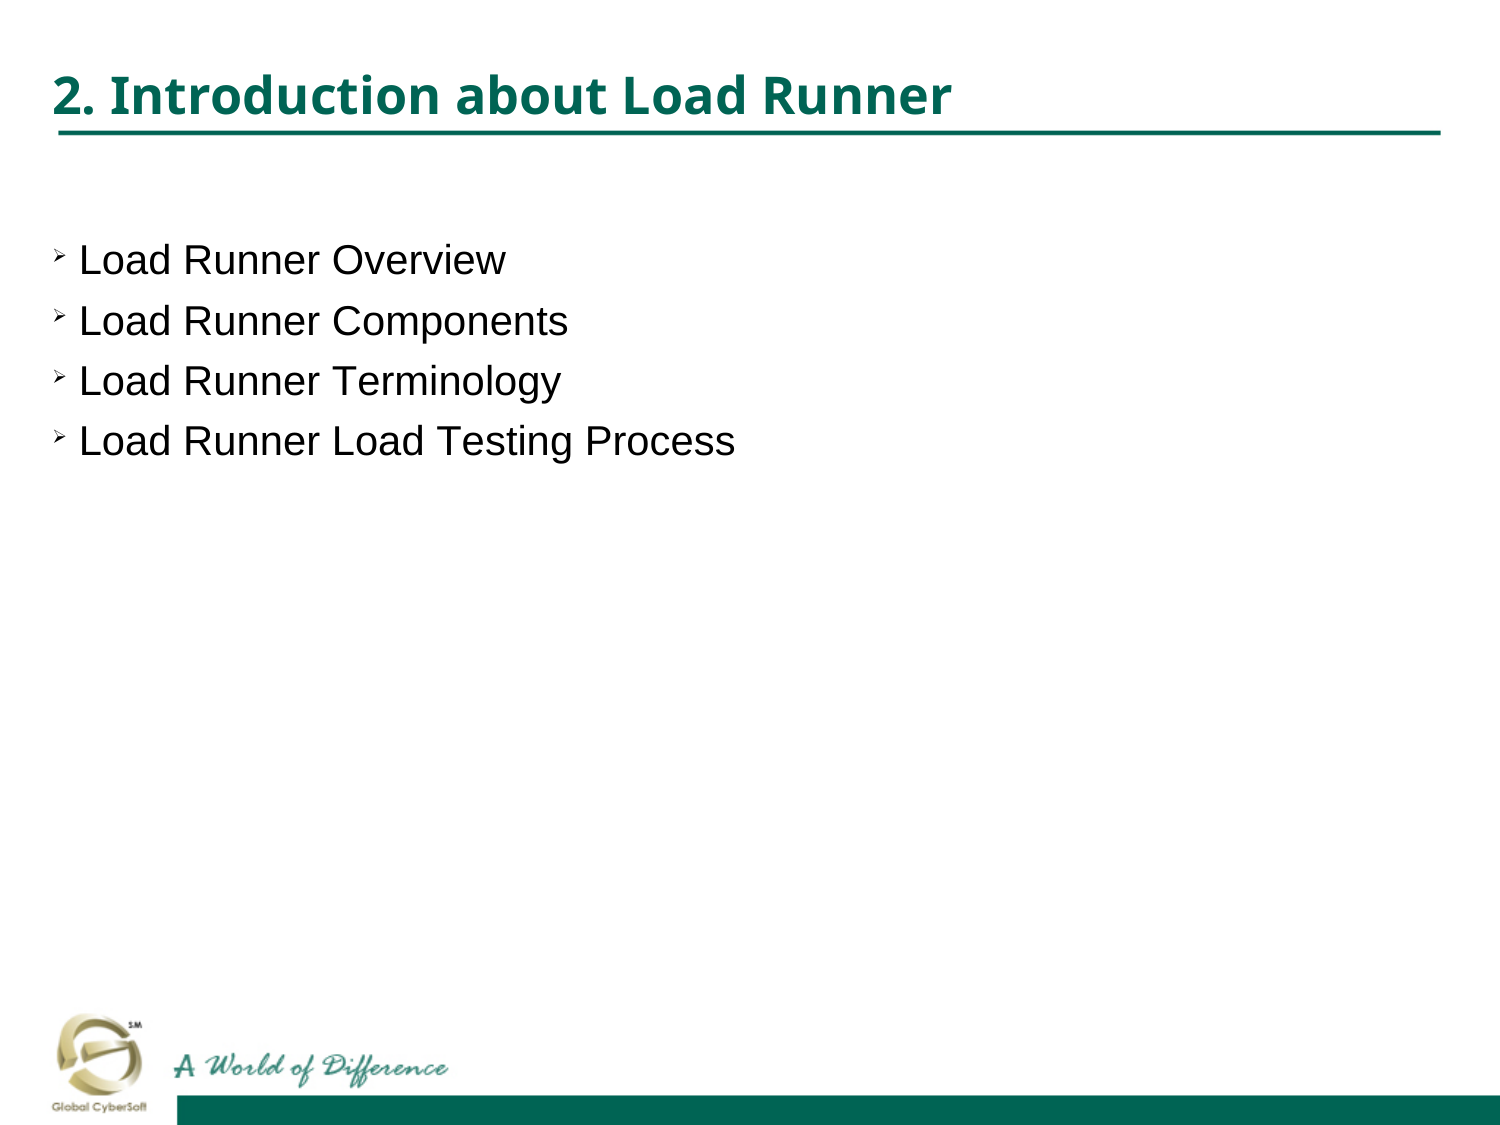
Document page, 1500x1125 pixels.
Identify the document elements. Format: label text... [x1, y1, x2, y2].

picture [0, 0, 1500, 1125]
title 2. Introduction about Load Runner [37, 0, 1463, 188]
list Load Runner Overview Load Runner Components Load Runner Terminology Load Runner Load Testing Process [37, 225, 1463, 1051]
